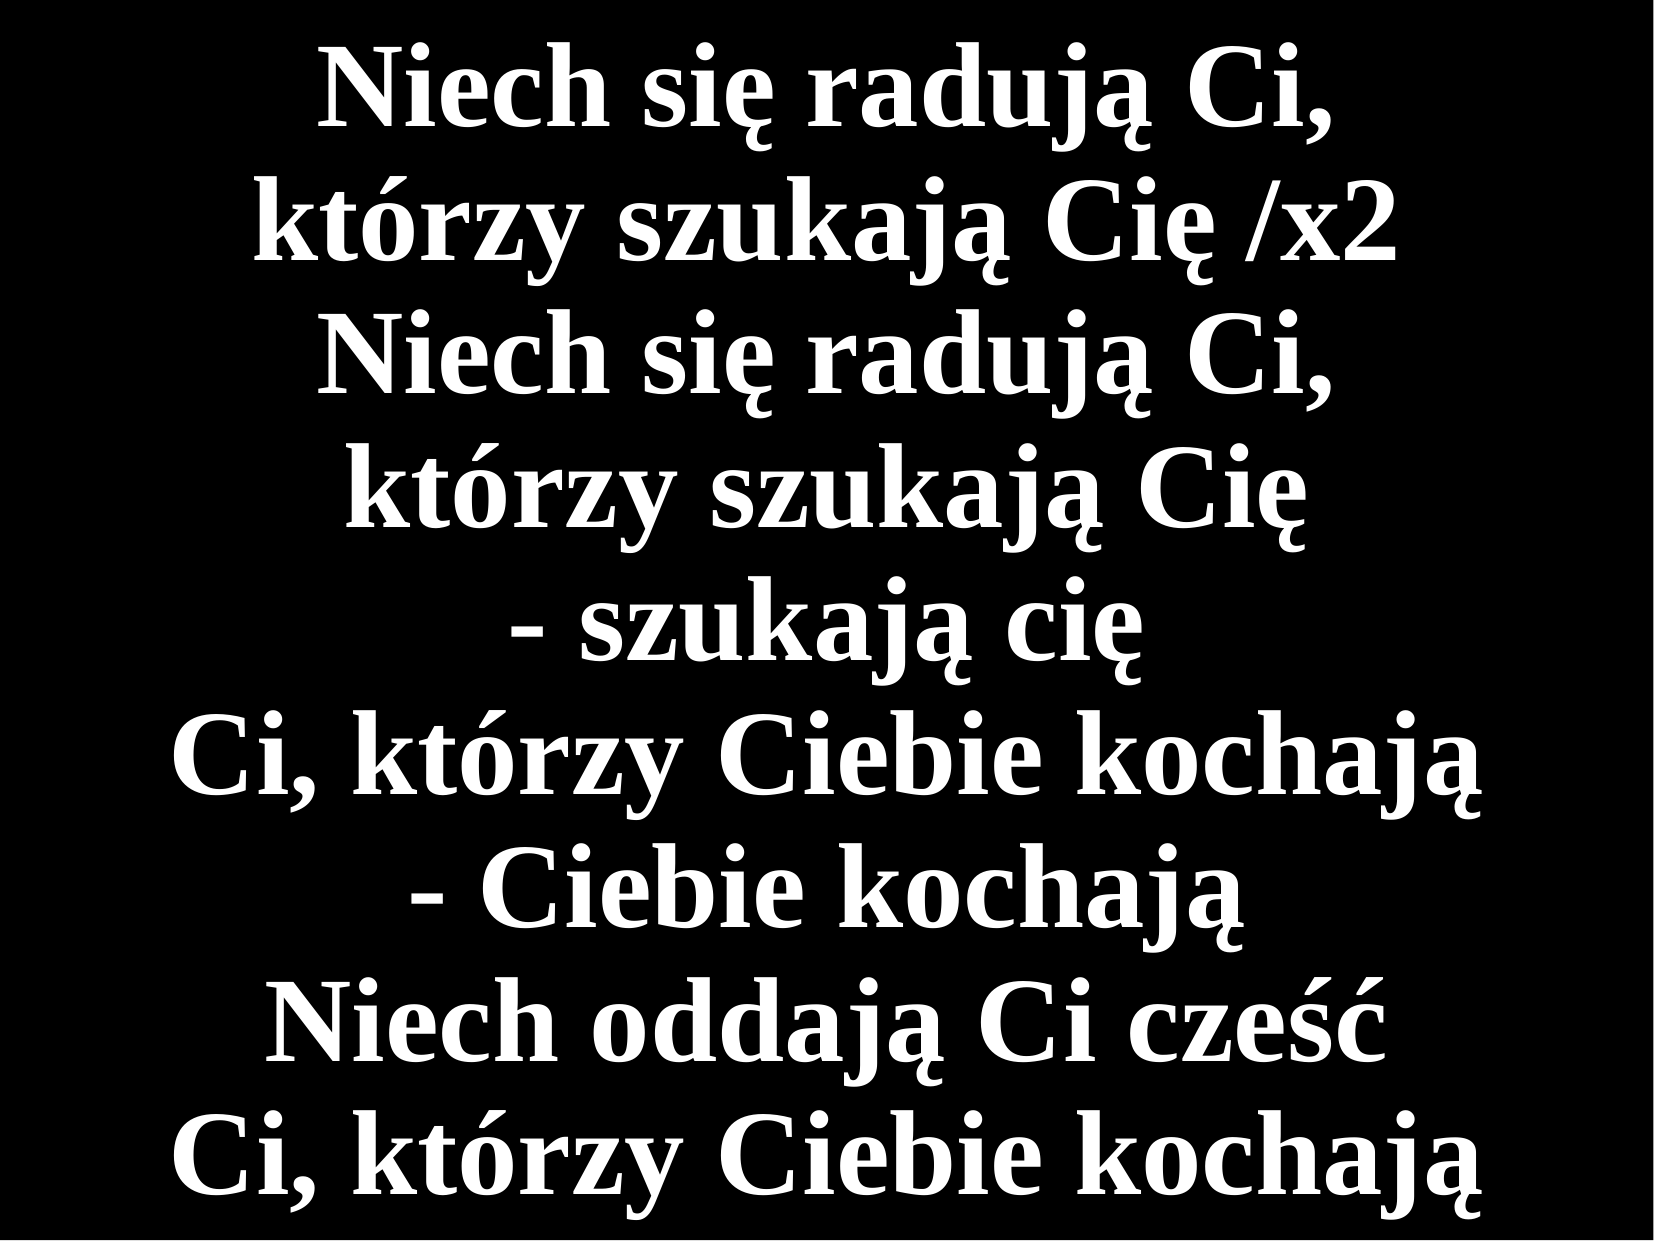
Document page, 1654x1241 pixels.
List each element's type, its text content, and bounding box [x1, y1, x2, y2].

title Niech się radują Ci, którzy szukają Cię /x2 Niech się radują Ci, którzy szukają Cię - szukają cię Ci, którzy Ciebie kochają - Ciebie kochają Niech oddają Ci cześć Ci, którzy Ciebie kochają [0, 0, 1654, 1241]
